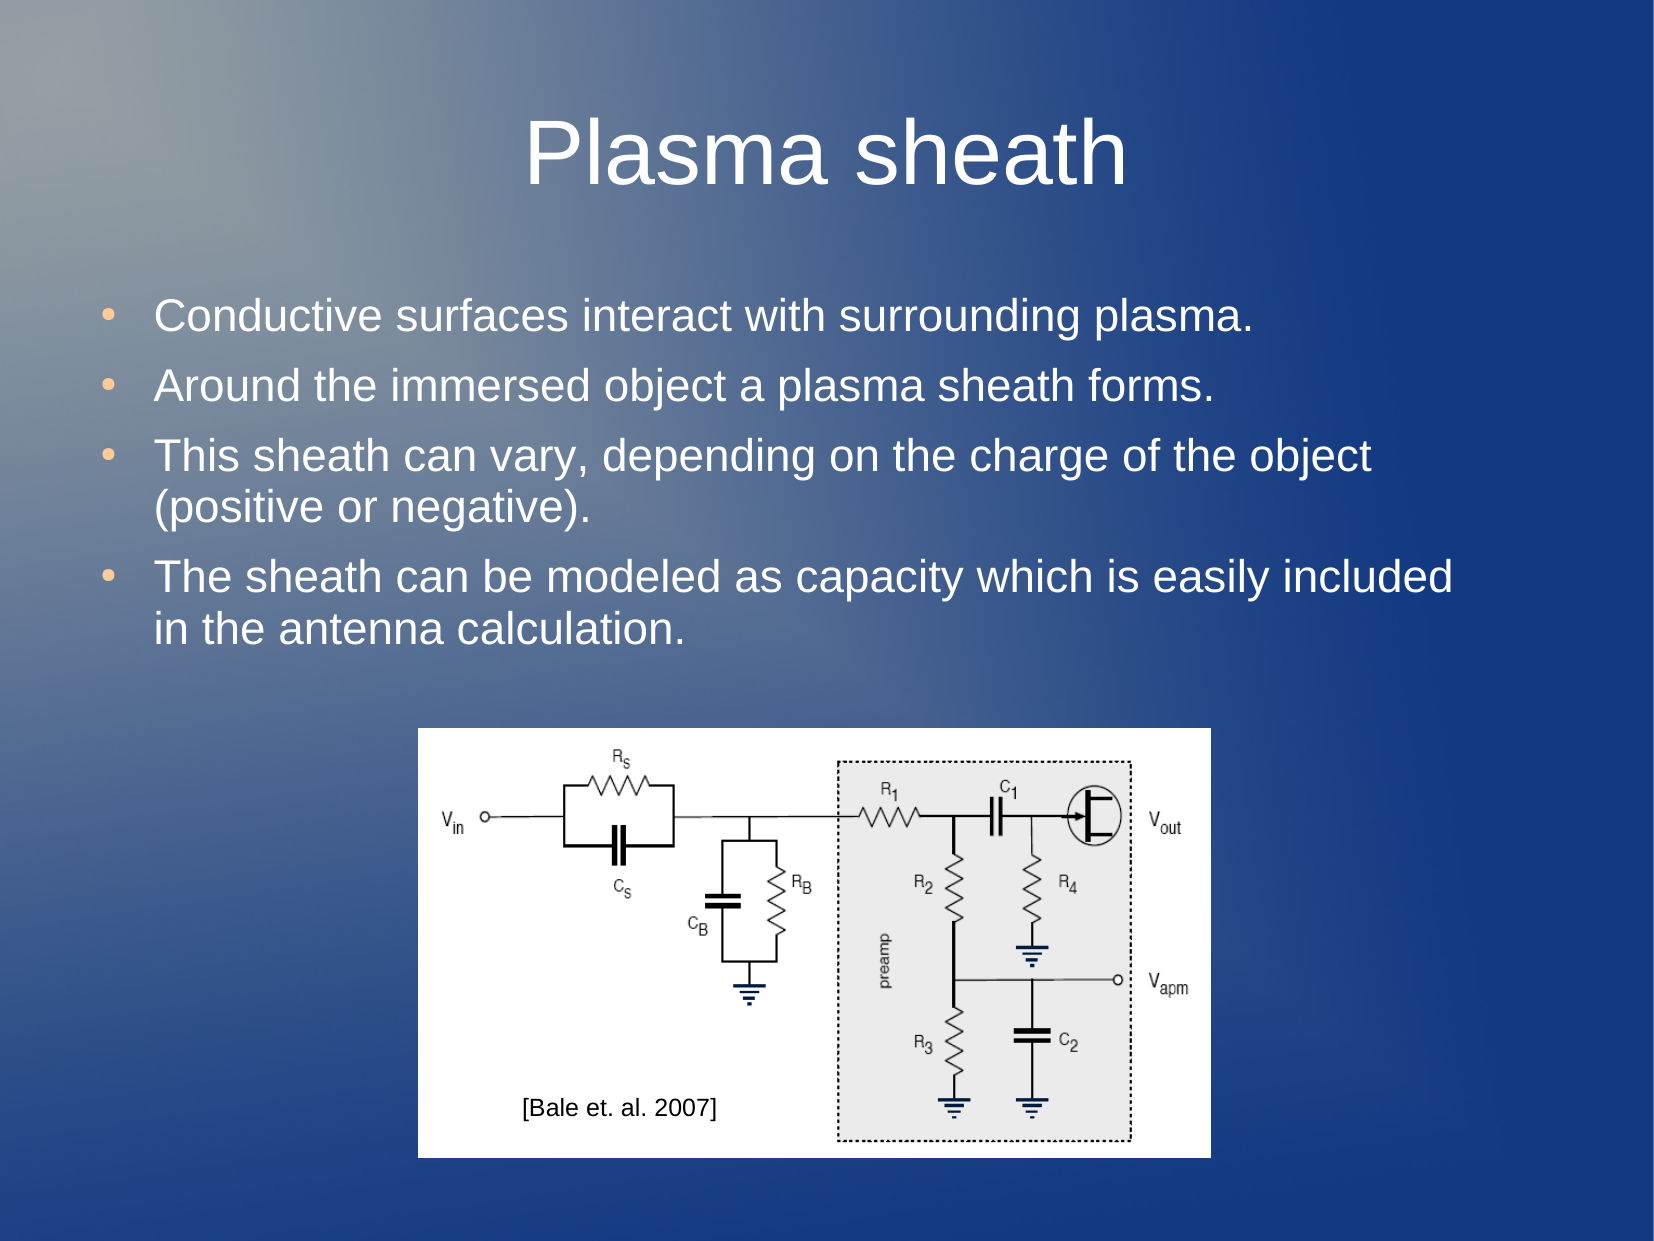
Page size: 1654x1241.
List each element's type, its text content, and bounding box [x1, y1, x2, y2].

list Conductive surfaces interact with surrounding plasma. Around the immersed object a plasma sheath forms. This sheath can vary, depending on the charge of the object (positive or negative). The sheath can be modeled as capacity which is easily included in the antenna calculation. [82, 290, 1477, 1109]
title Plasma sheath [82, 49, 1571, 257]
text_box [Bale et. al. 2007] [507, 1086, 744, 1130]
picture [0, 0, 1654, 1241]
